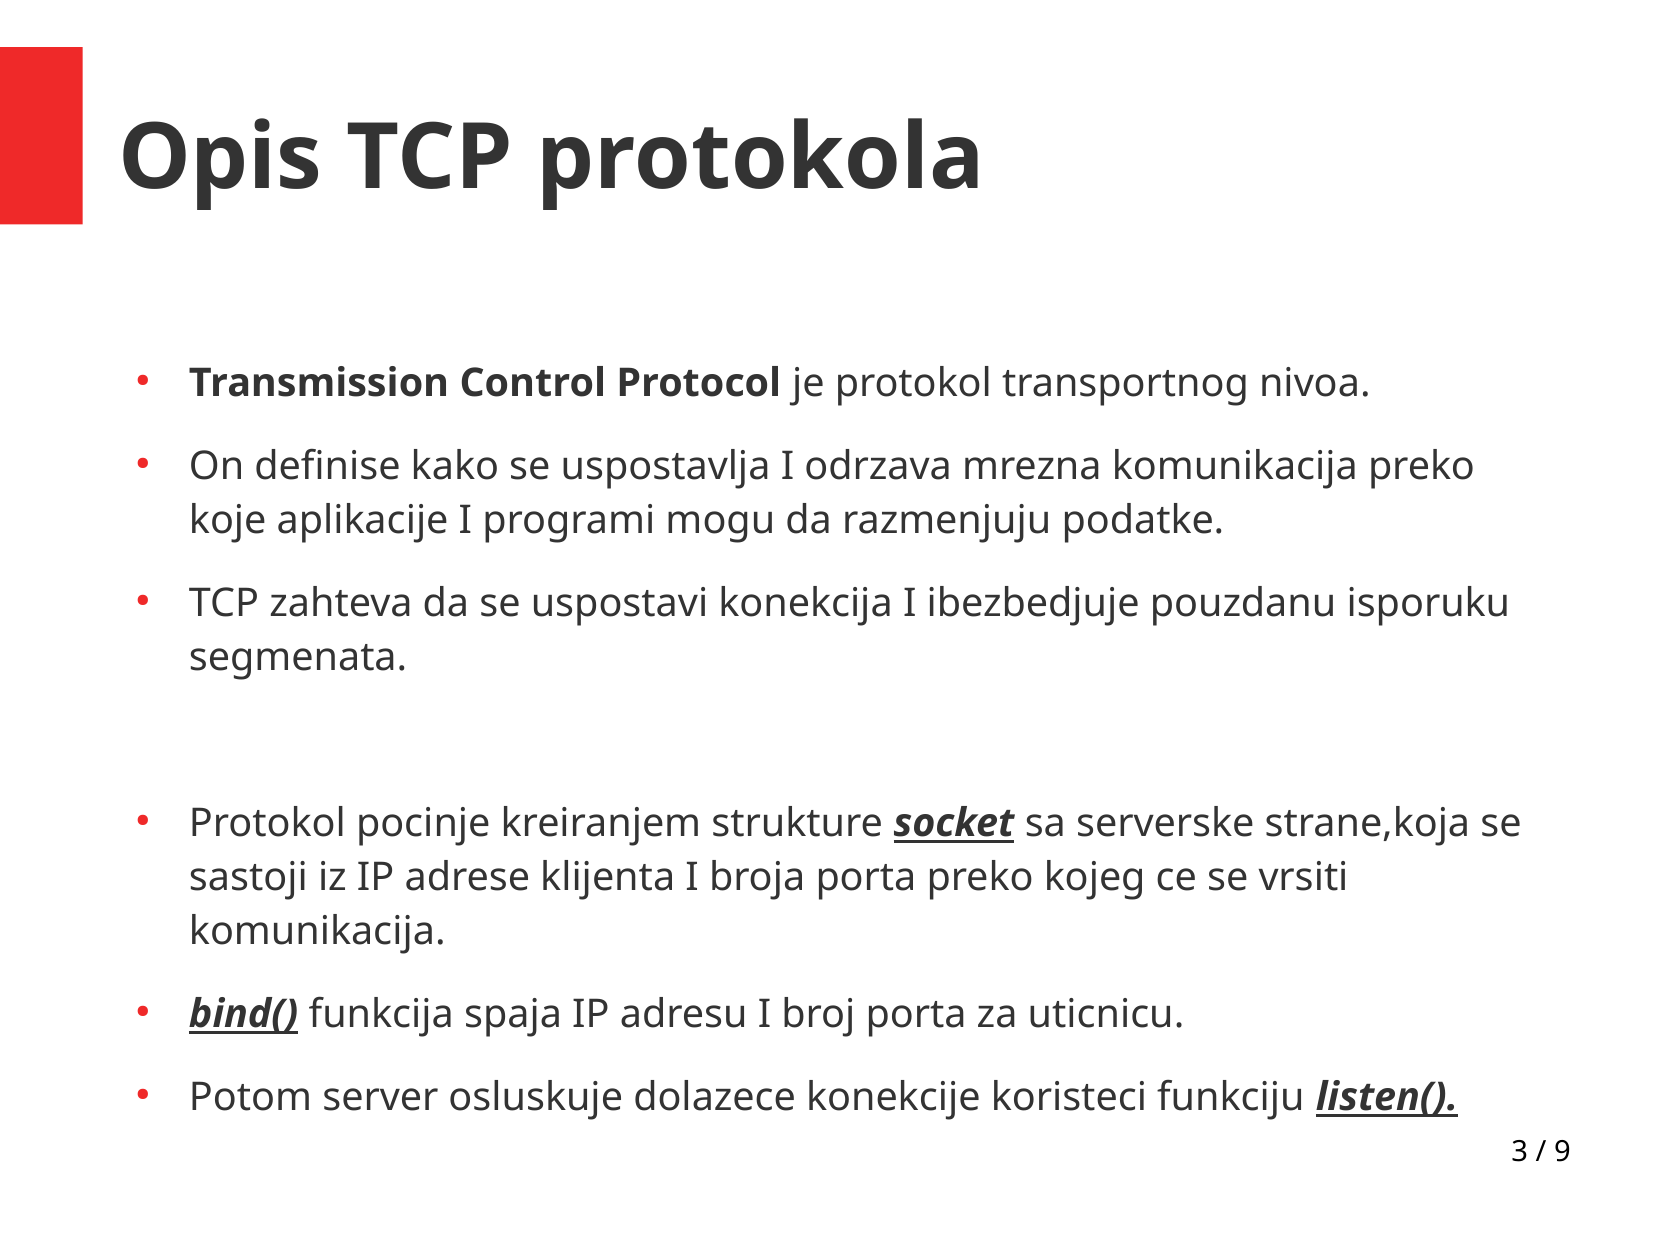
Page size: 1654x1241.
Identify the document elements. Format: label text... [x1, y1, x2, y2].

list Transmission Control Protocol je protokol transportnog nivoa. On definise kako se uspostavlja I odrzava mrezna komunikacija preko koje aplikacije I programi mogu da razmenjuju podatke. TCP zahteva da se uspostavi konekcija I ibezbedjuje pouzdanu isporuku segmenata. Protokol pocinje kreiranjem strukture socket sa serverske strane,koja se sastoji iz IP adrese klijenta I broja porta preko kojeg ce se vrsiti komunikacija. bind() funkcija spaja IP adresu I broj porta za uticnicu. Potom server osluskuje dolazece konekcije koristeci funkciju listen(). [118, 354, 1536, 1074]
title Opis TCP protokola [118, 49, 1571, 257]
